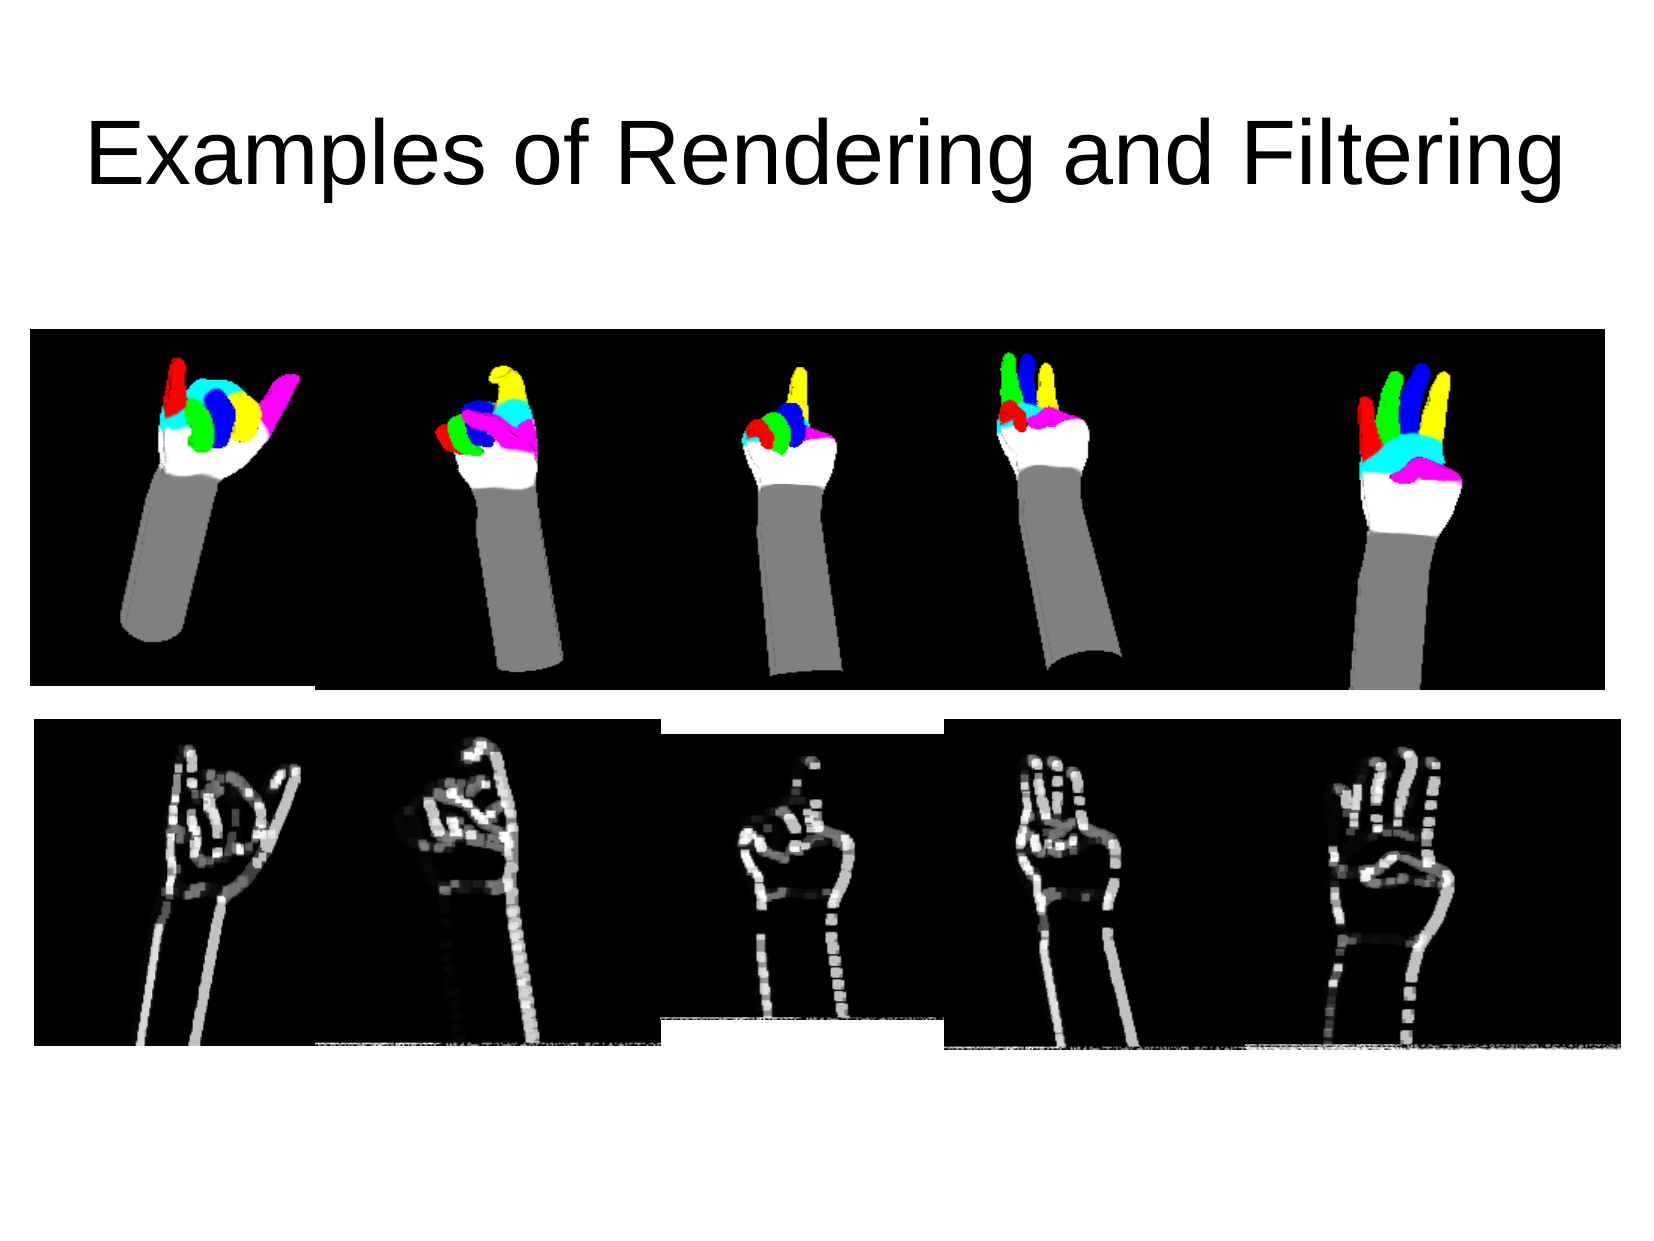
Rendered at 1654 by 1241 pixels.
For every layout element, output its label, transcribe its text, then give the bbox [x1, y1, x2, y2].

picture [30, 329, 1606, 691]
title Examples of Rendering and Filtering [82, 49, 1571, 257]
picture [34, 719, 1621, 1051]
